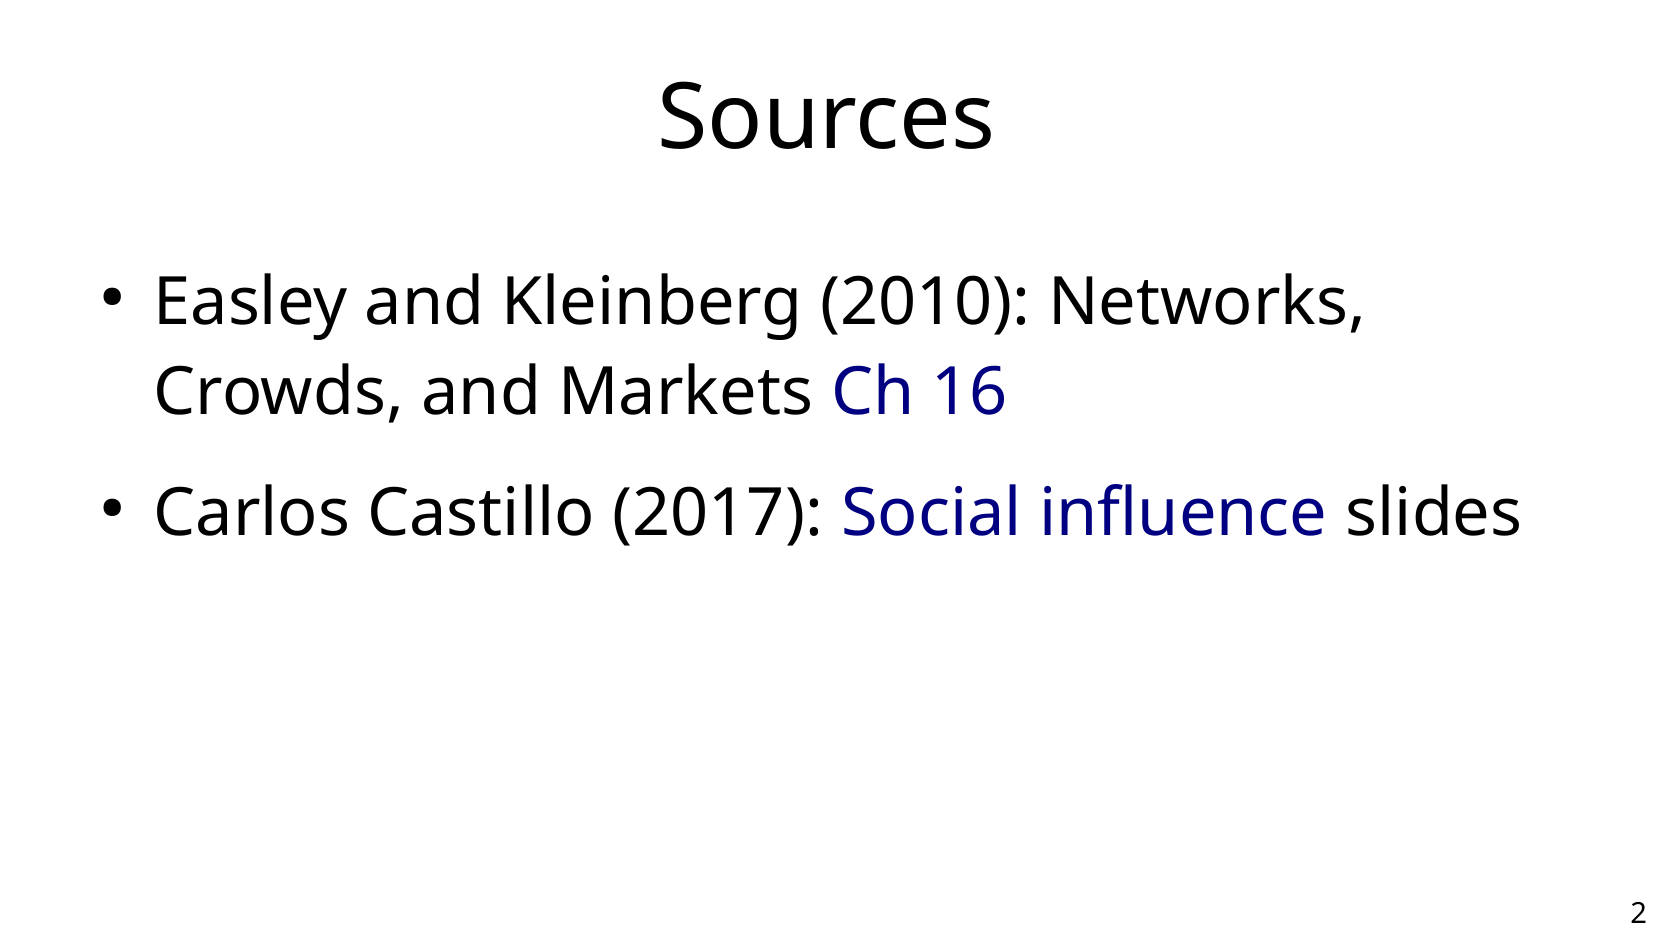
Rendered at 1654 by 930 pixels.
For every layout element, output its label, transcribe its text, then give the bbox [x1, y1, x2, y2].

list Easley and Kleinberg (2010): Networks, Crowds, and Markets Ch 16 Carlos Castillo (2017): Social influence slides [82, 252, 1571, 793]
title Sources [82, 1, 1571, 225]
